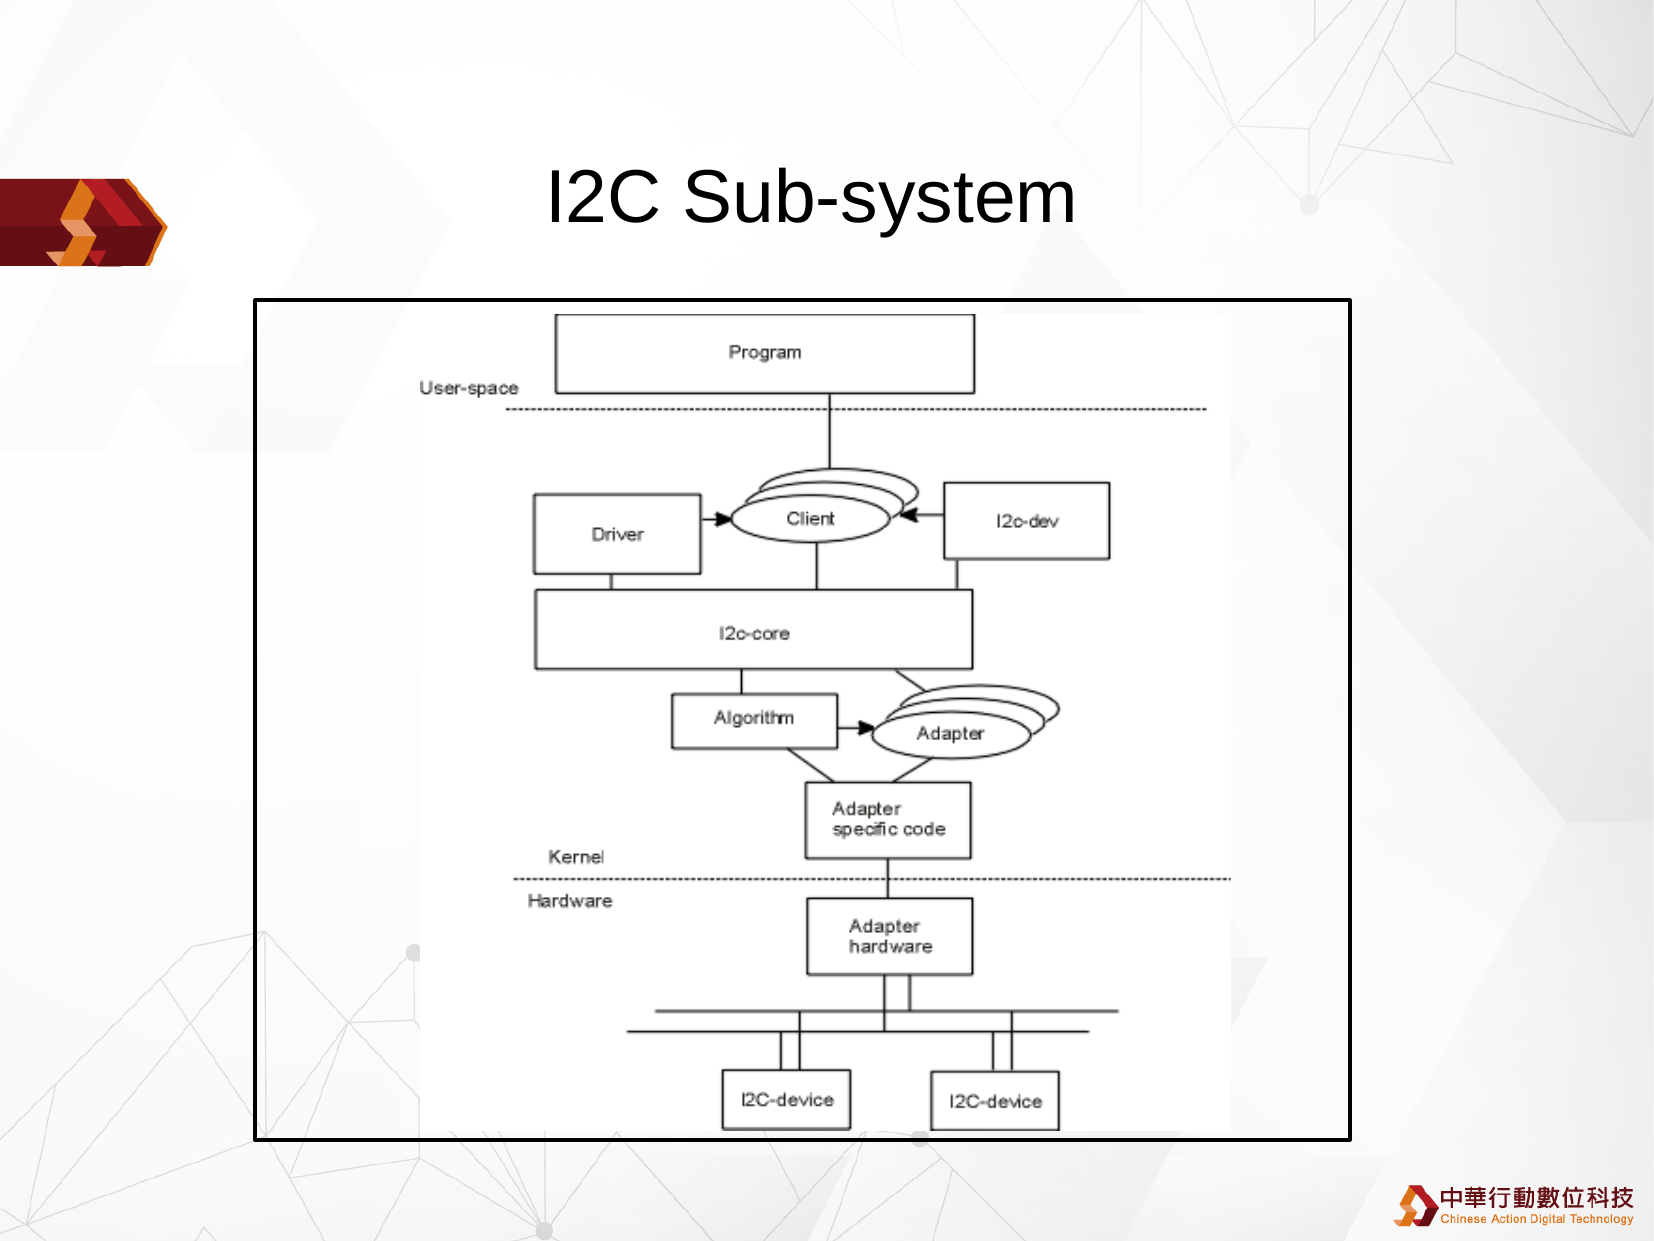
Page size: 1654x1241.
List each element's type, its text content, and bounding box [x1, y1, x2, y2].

picture [0, 0, 1654, 1241]
title I2C Sub-system [118, 112, 1506, 281]
